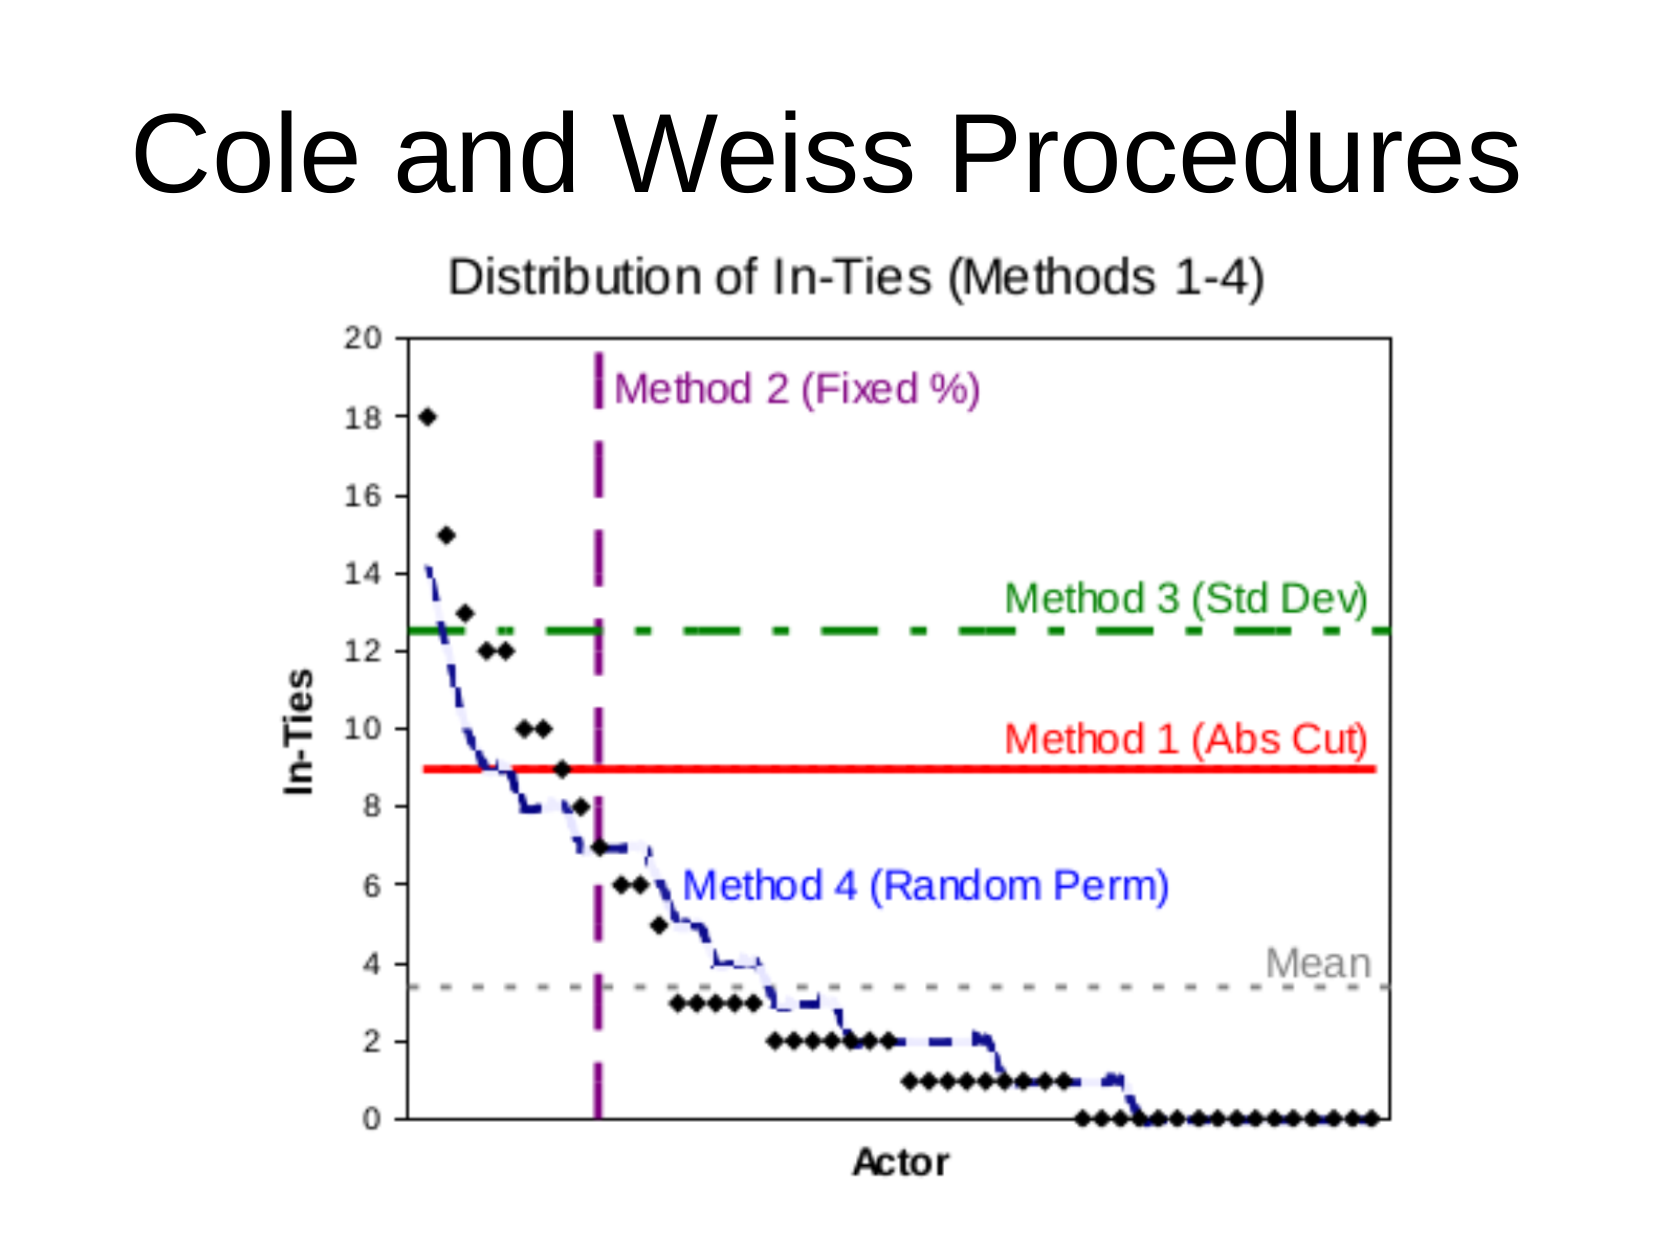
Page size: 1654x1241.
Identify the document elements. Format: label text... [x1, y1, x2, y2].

title Cole and Weiss Procedures [82, 49, 1571, 257]
picture [259, 236, 1406, 1192]
